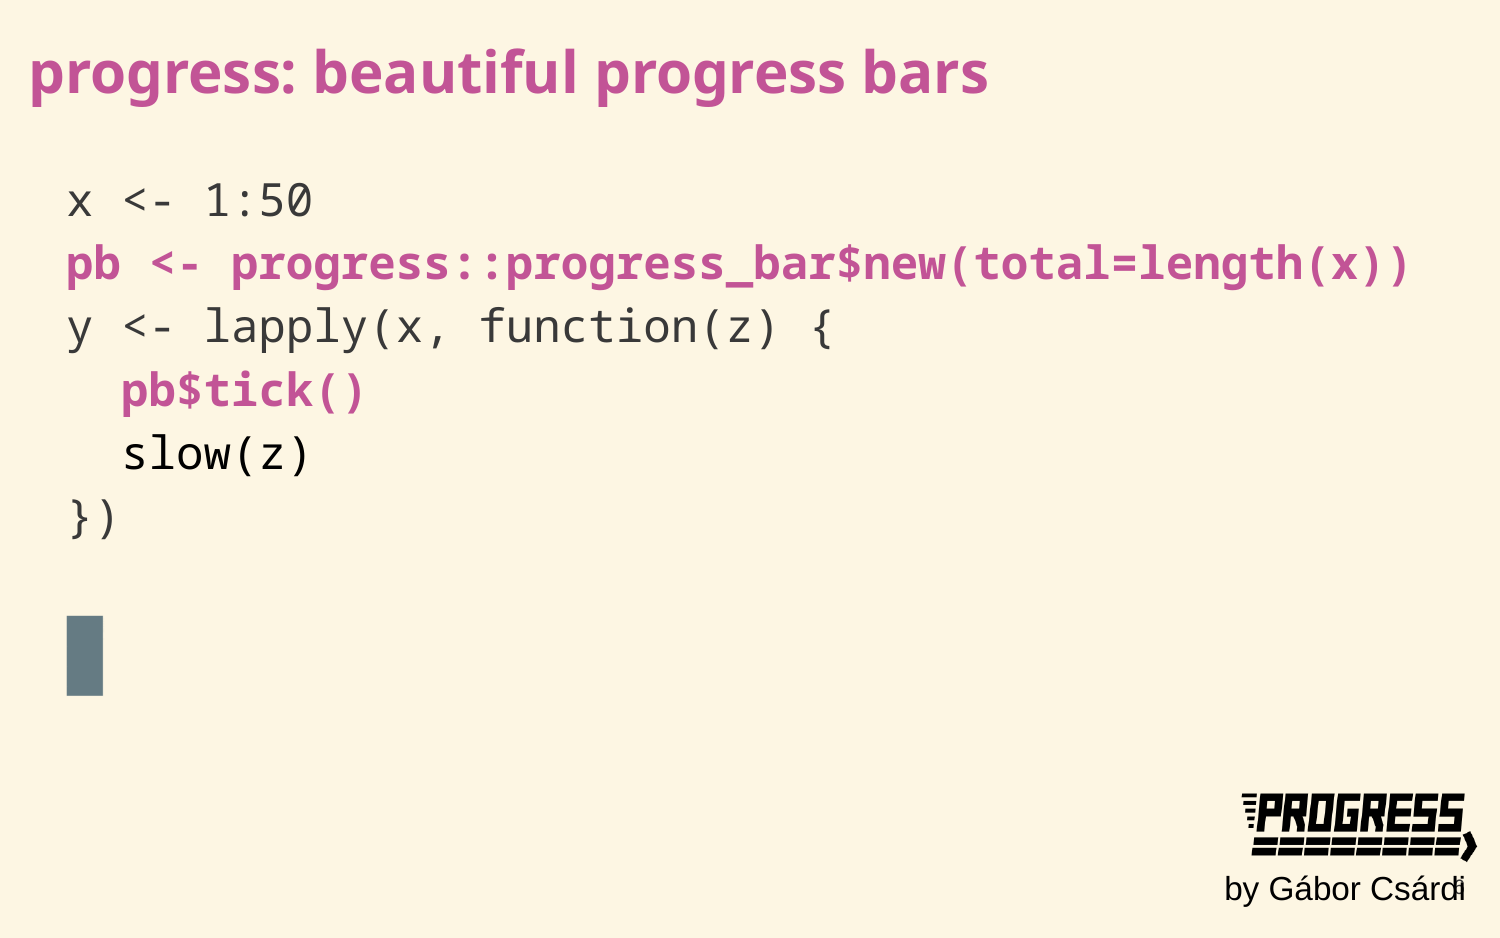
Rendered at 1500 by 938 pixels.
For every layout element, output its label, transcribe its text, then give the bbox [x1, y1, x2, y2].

slide_number <number> [1389, 914, 1480, 922]
text_box by Gábor Csárdi [1206, 852, 1482, 914]
list x <- 1:50 pb <- progress::progress_bar$new(total=length(x)) y <- lapply(x, function(z) { pb$tick() slow(z) }) [51, 147, 1449, 897]
picture [1236, 788, 1482, 852]
title progress: beautiful progress bars [13, 20, 1480, 136]
picture [37, 586, 1436, 726]
